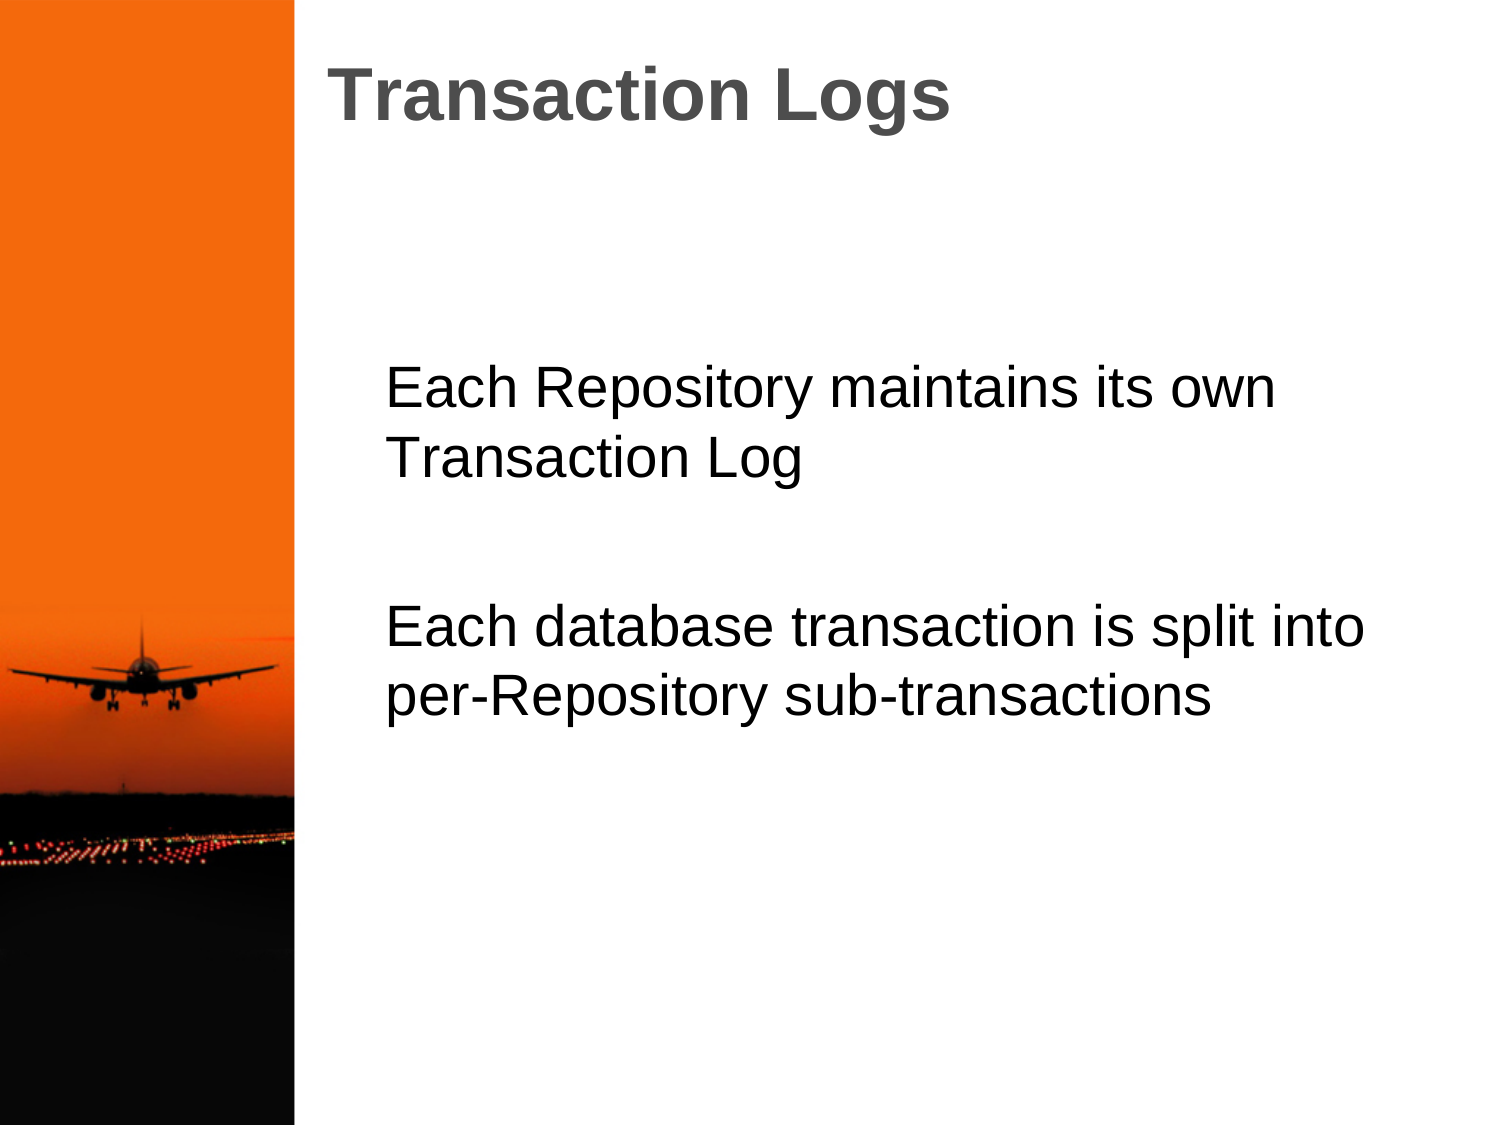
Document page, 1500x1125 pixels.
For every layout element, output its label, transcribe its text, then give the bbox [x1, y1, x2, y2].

title Transaction Logs [312, 30, 1483, 150]
list Each Repository maintains its own Transaction Log Each database transaction is split into per-Repository sub-transactions [314, 172, 1483, 1094]
picture [0, 0, 1500, 1125]
